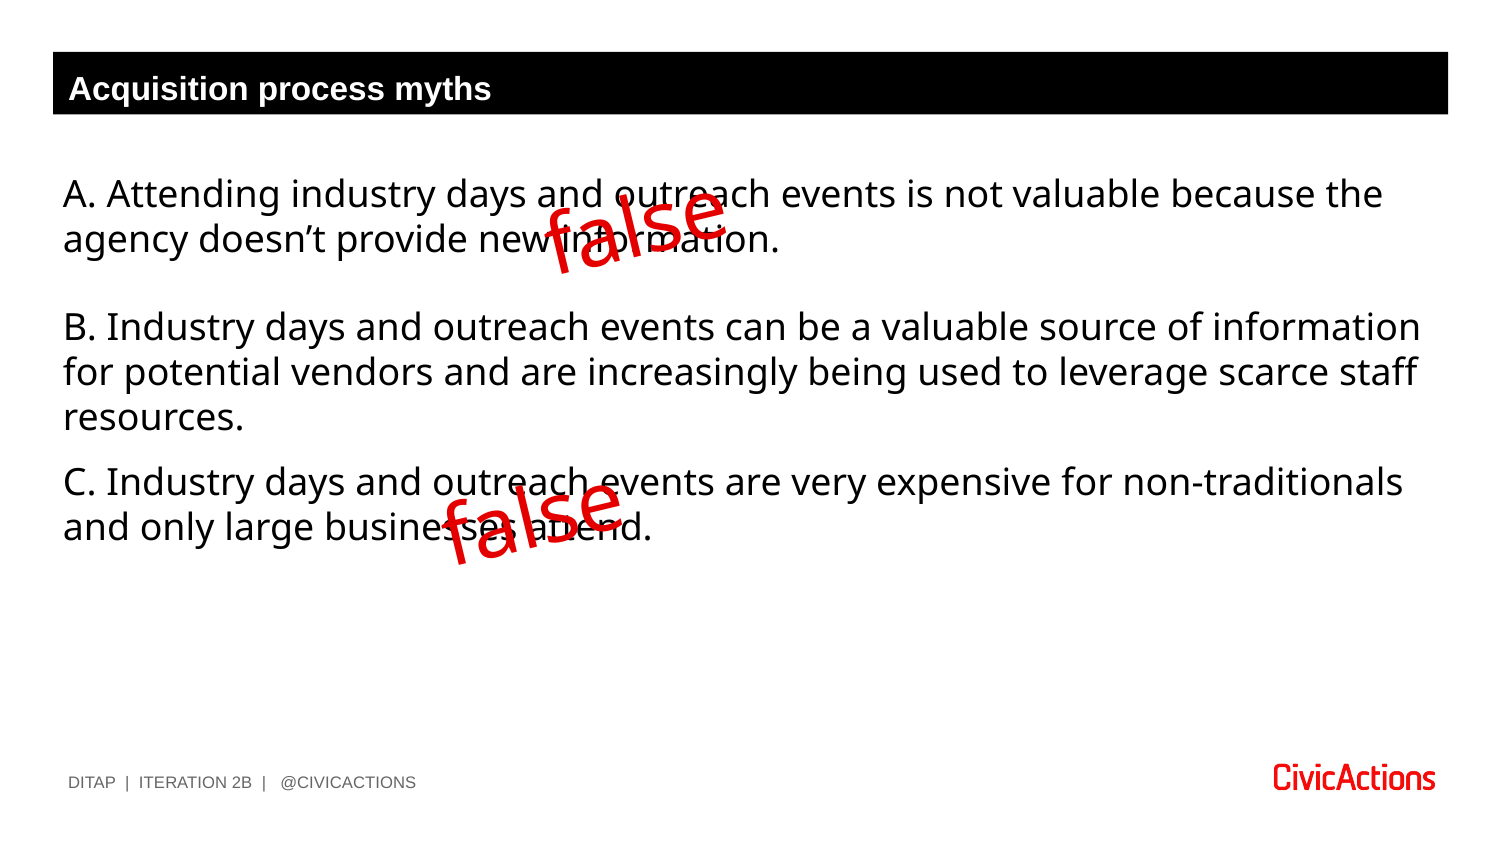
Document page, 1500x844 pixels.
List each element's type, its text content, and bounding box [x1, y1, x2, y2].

list C. Industry days and outreach events are very expensive for non-traditionals and only large businesses attend. [53, 448, 1449, 612]
picture [1271, 758, 1438, 795]
text_box false [516, 126, 783, 294]
list A. Attending industry days and outreach events is not valuable because the agency doesn’t provide new information. [53, 160, 614, 282]
text_box false [412, 417, 680, 585]
list B. Industry days and outreach events can be a valuable source of information for potential vendors and are increasingly being used to leverage scarce staff resources. [53, 293, 1449, 448]
title Acquisition process myths [53, 51, 1449, 115]
list A. Attending industry days and outreach events is not valuable because the agency doesn’t provide new information. [595, 160, 1449, 282]
